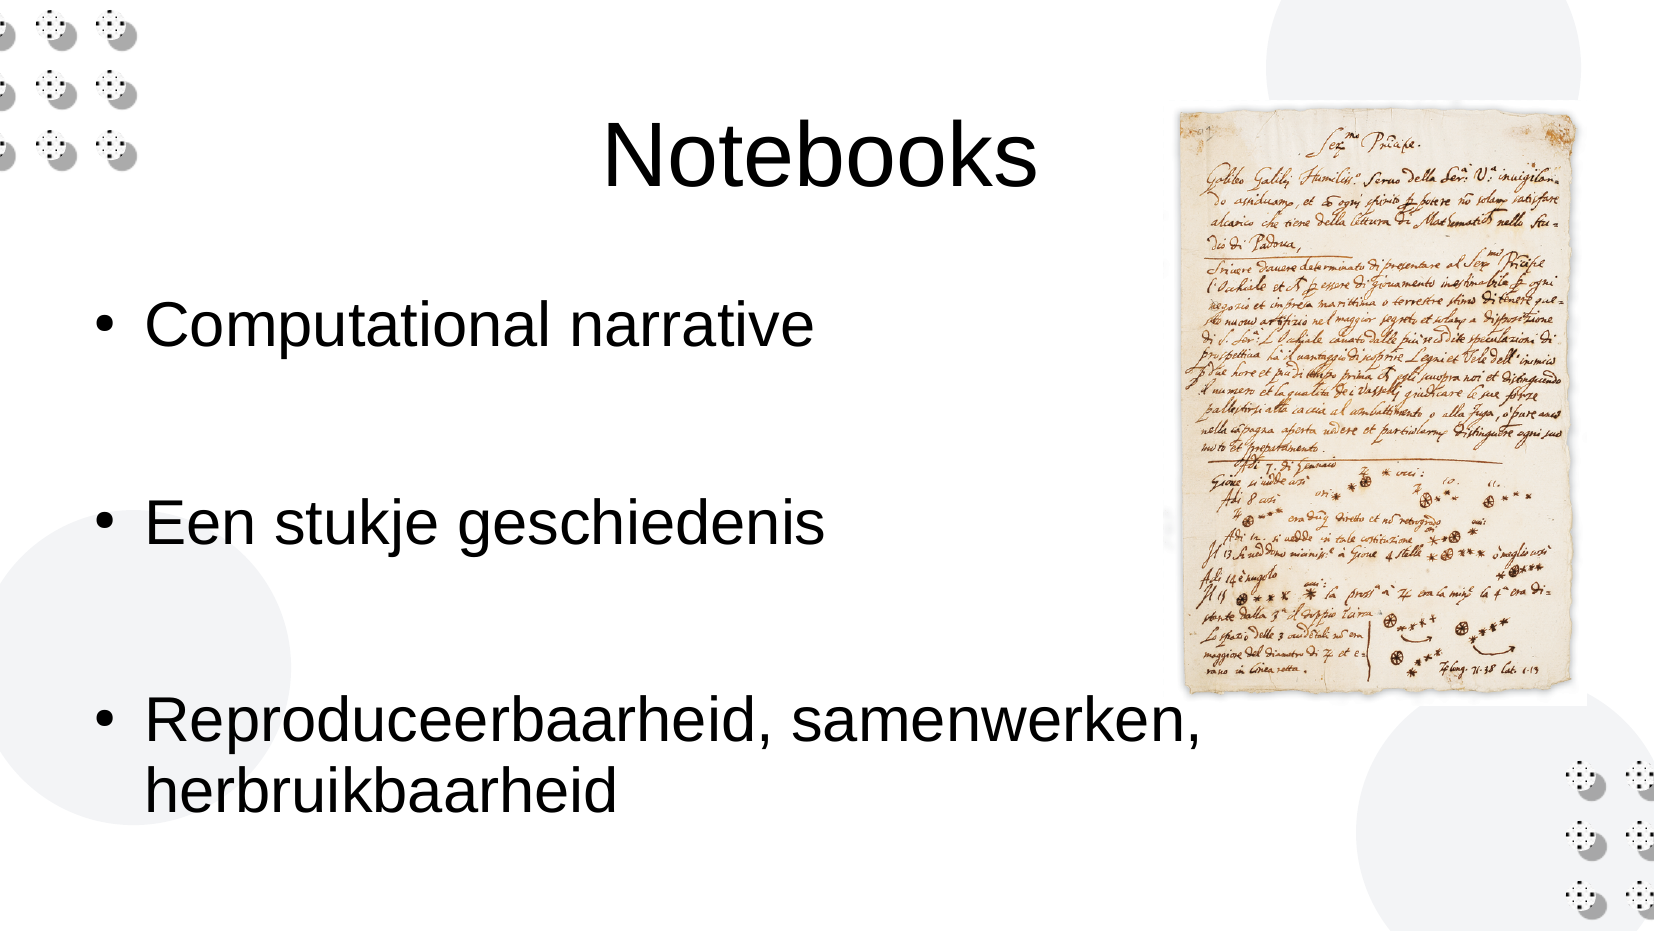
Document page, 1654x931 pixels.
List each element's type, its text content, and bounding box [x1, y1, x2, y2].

picture [95, 9, 126, 41]
picture [35, 130, 67, 161]
picture [0, 133, 7, 158]
picture [1625, 760, 1654, 791]
title Notebooks [76, 76, 1565, 233]
picture [1625, 880, 1654, 911]
list Computational narrative Een stukje geschiedenis Reproduceerbaarheid, samenwerken, herbruikbaarheid [76, 289, 1565, 829]
picture [1163, 100, 1587, 706]
picture [0, 73, 6, 98]
picture [1625, 820, 1654, 851]
picture [35, 70, 66, 101]
picture [1565, 820, 1596, 851]
picture [0, 13, 6, 38]
picture [1565, 880, 1596, 911]
picture [1565, 760, 1596, 791]
picture [99, 69, 123, 76]
picture [35, 10, 66, 41]
